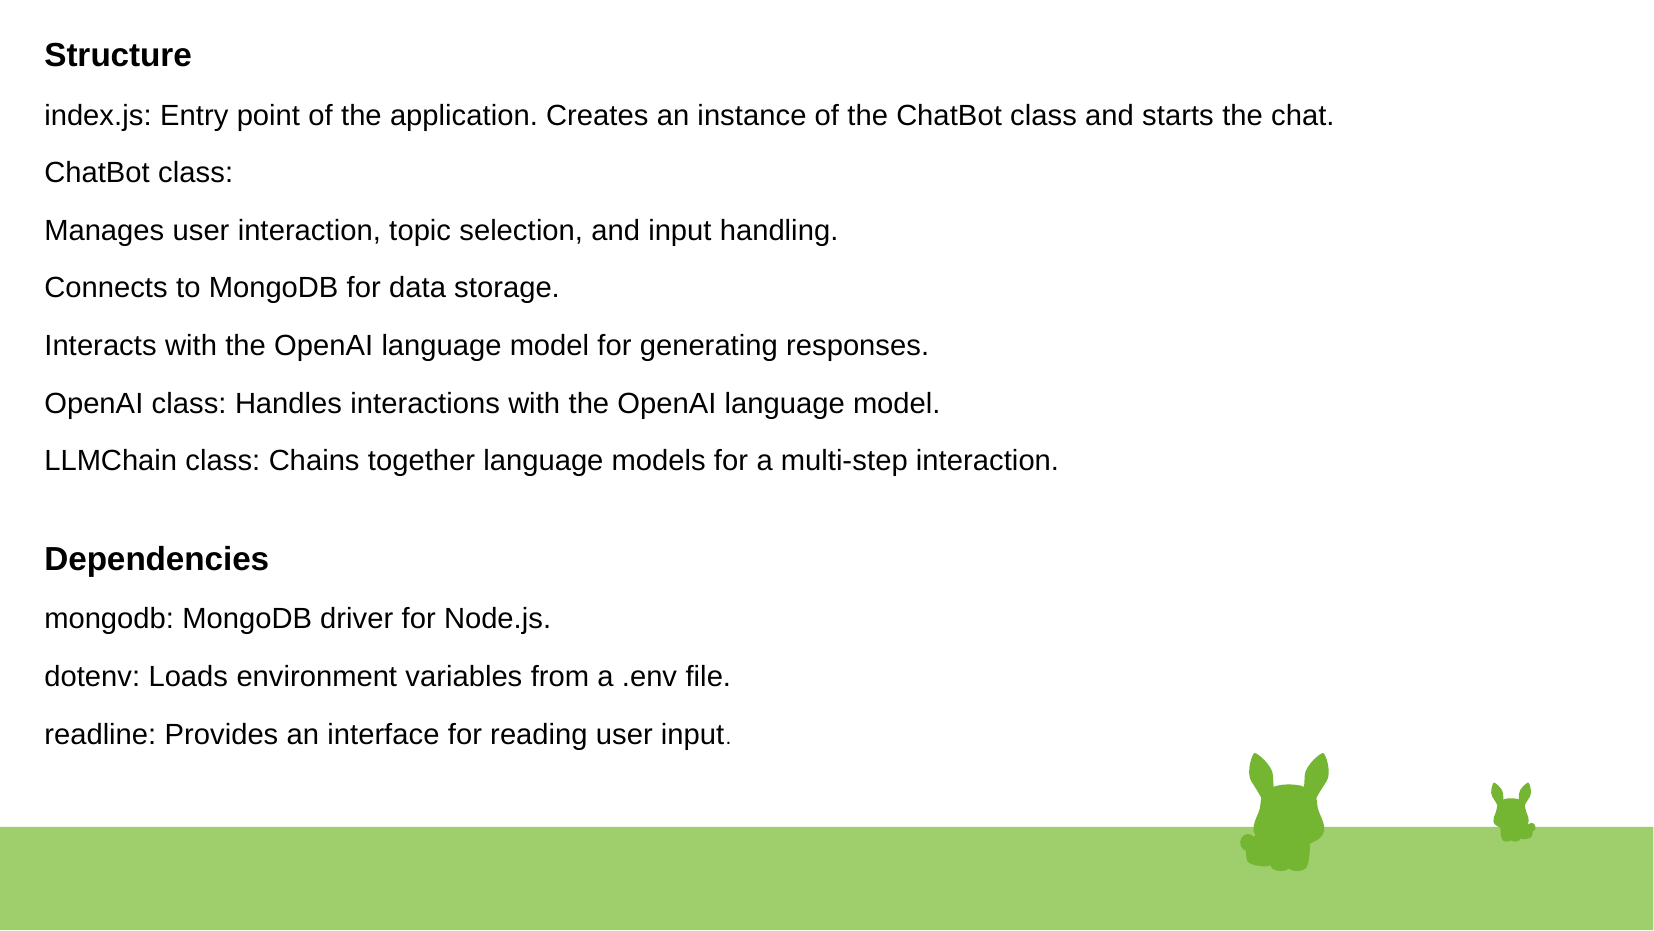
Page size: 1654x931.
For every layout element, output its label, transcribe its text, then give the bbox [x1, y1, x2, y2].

text_box Structure index.js: Entry point of the application. Creates an instance of the ChatBot class and starts the chat. ChatBot class: Manages user interaction, topic selection, and input handling. Connects to MongoDB for data storage. Interacts with the OpenAI language model for generating responses. OpenAI class: Handles interactions with the OpenAI language model. LLMChain class: Chains together language models for a multi-step interaction. Dependencies mongodb: MongoDB driver for Node.js. dotenv: Loads environment variables from a .env file. readline: Provides an interface for reading user input. [29, 29, 1595, 739]
